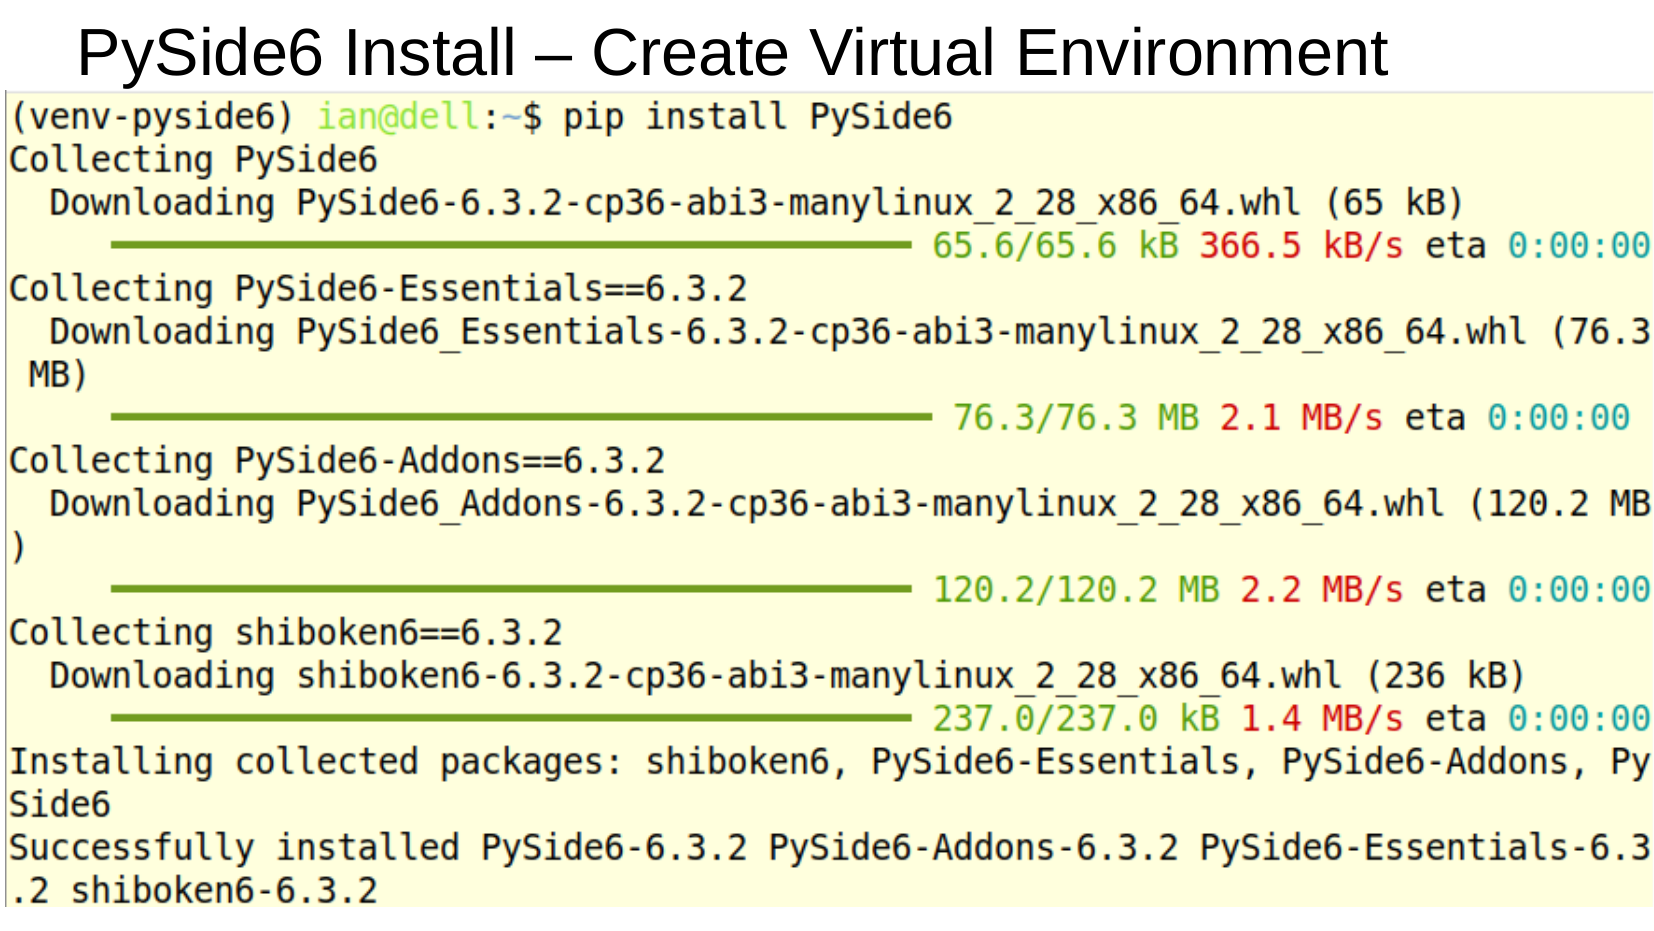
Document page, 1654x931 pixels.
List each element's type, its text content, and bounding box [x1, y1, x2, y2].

subtitle PySide6 Install – Create Virtual Environment [76, 14, 1625, 90]
picture [5, 90, 1654, 907]
